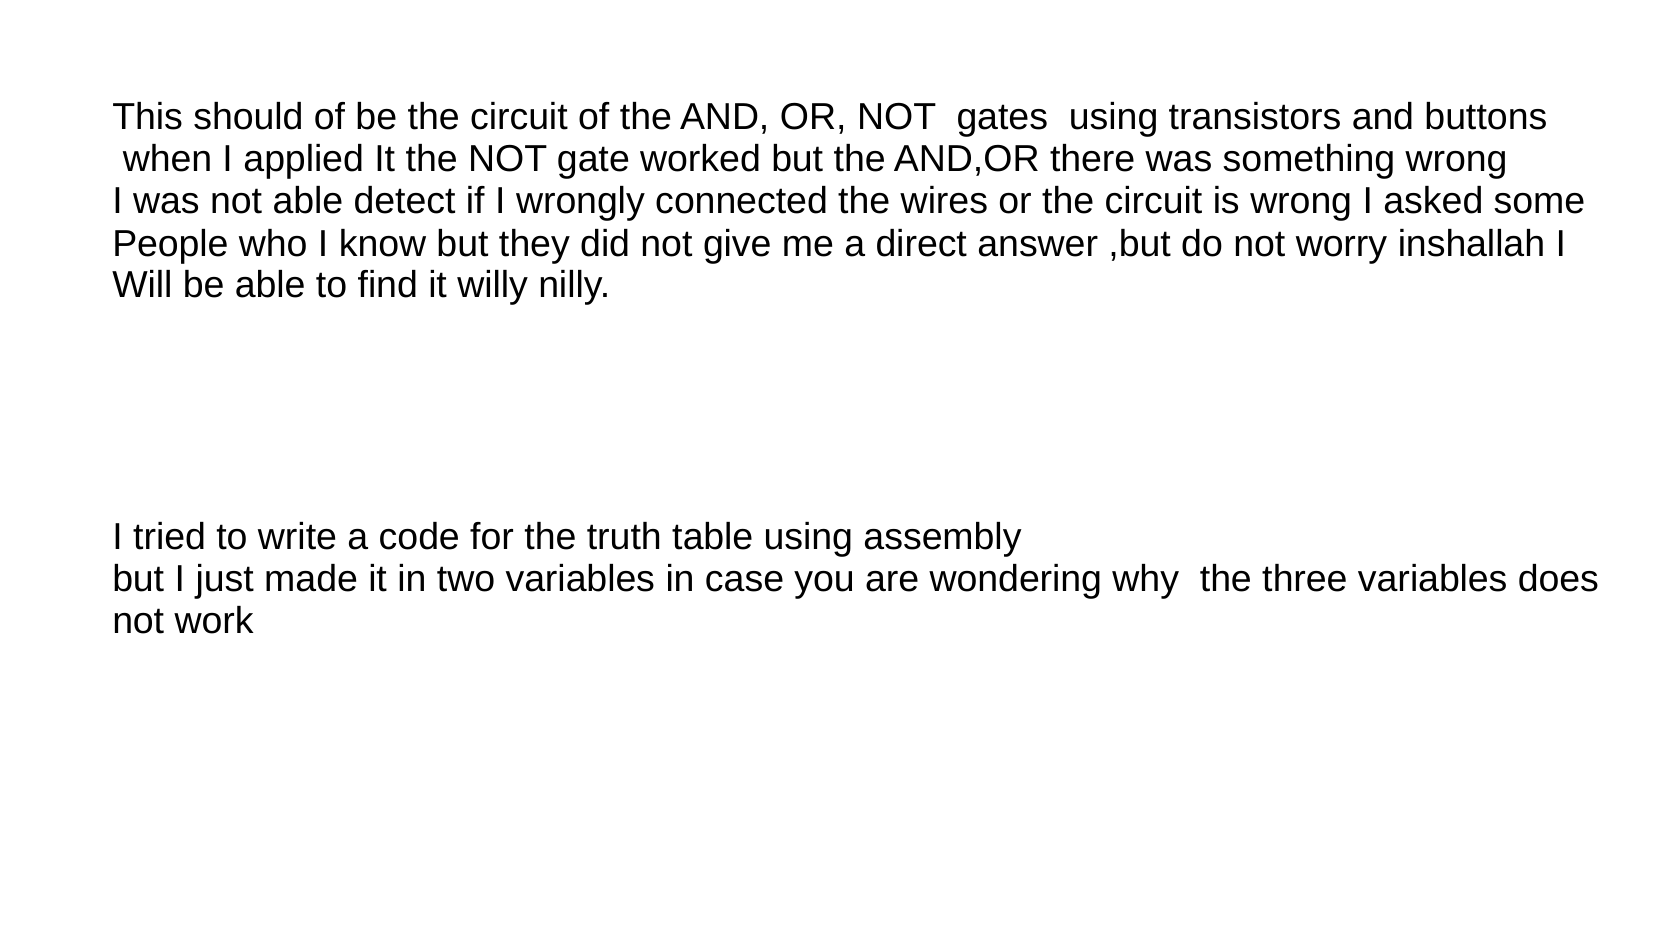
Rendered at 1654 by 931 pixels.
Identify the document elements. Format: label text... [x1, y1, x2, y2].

text_box This should of be the circuit of the AND, OR, NOT gates using transistors and buttons when I applied It the NOT gate worked but the AND,OR there was something wrong I was not able detect if I wrongly connected the wires or the circuit is wrong I asked some People who I know but they did not give me a direct answer ,but do not worry inshallah I Will be able to find it willy nilly. I tried to write a code for the truth table using assembly but I just made it in two variables in case you are wondering why the three variables does not work [97, 88, 1629, 650]
